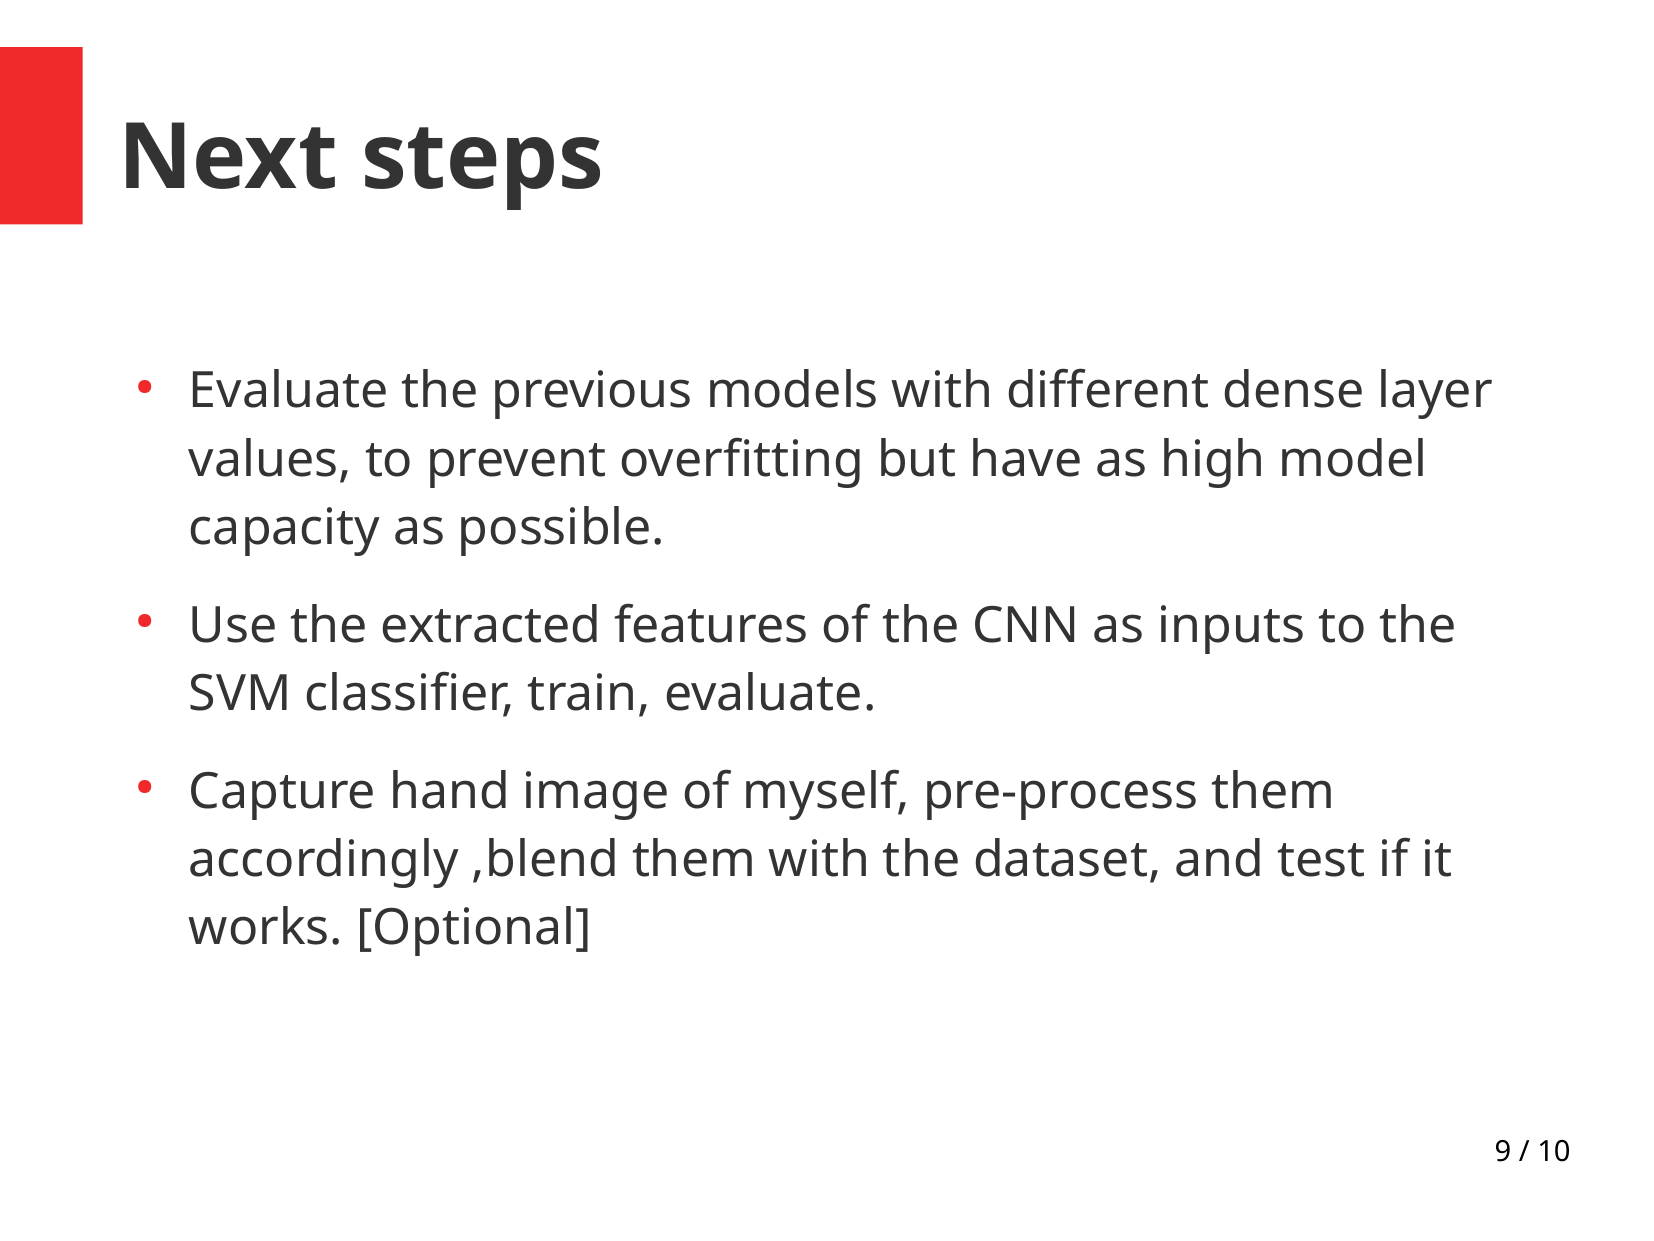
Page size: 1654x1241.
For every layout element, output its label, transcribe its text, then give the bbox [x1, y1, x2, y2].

title Next steps [118, 49, 1571, 257]
list Evaluate the previous models with different dense layer values, to prevent overfitting but have as high model capacity as possible. Use the extracted features of the CNN as inputs to the SVM classifier, train, evaluate. Capture hand image of myself, pre-process them accordingly ,blend them with the dataset, and test if it works. [Optional] [118, 354, 1536, 1074]
